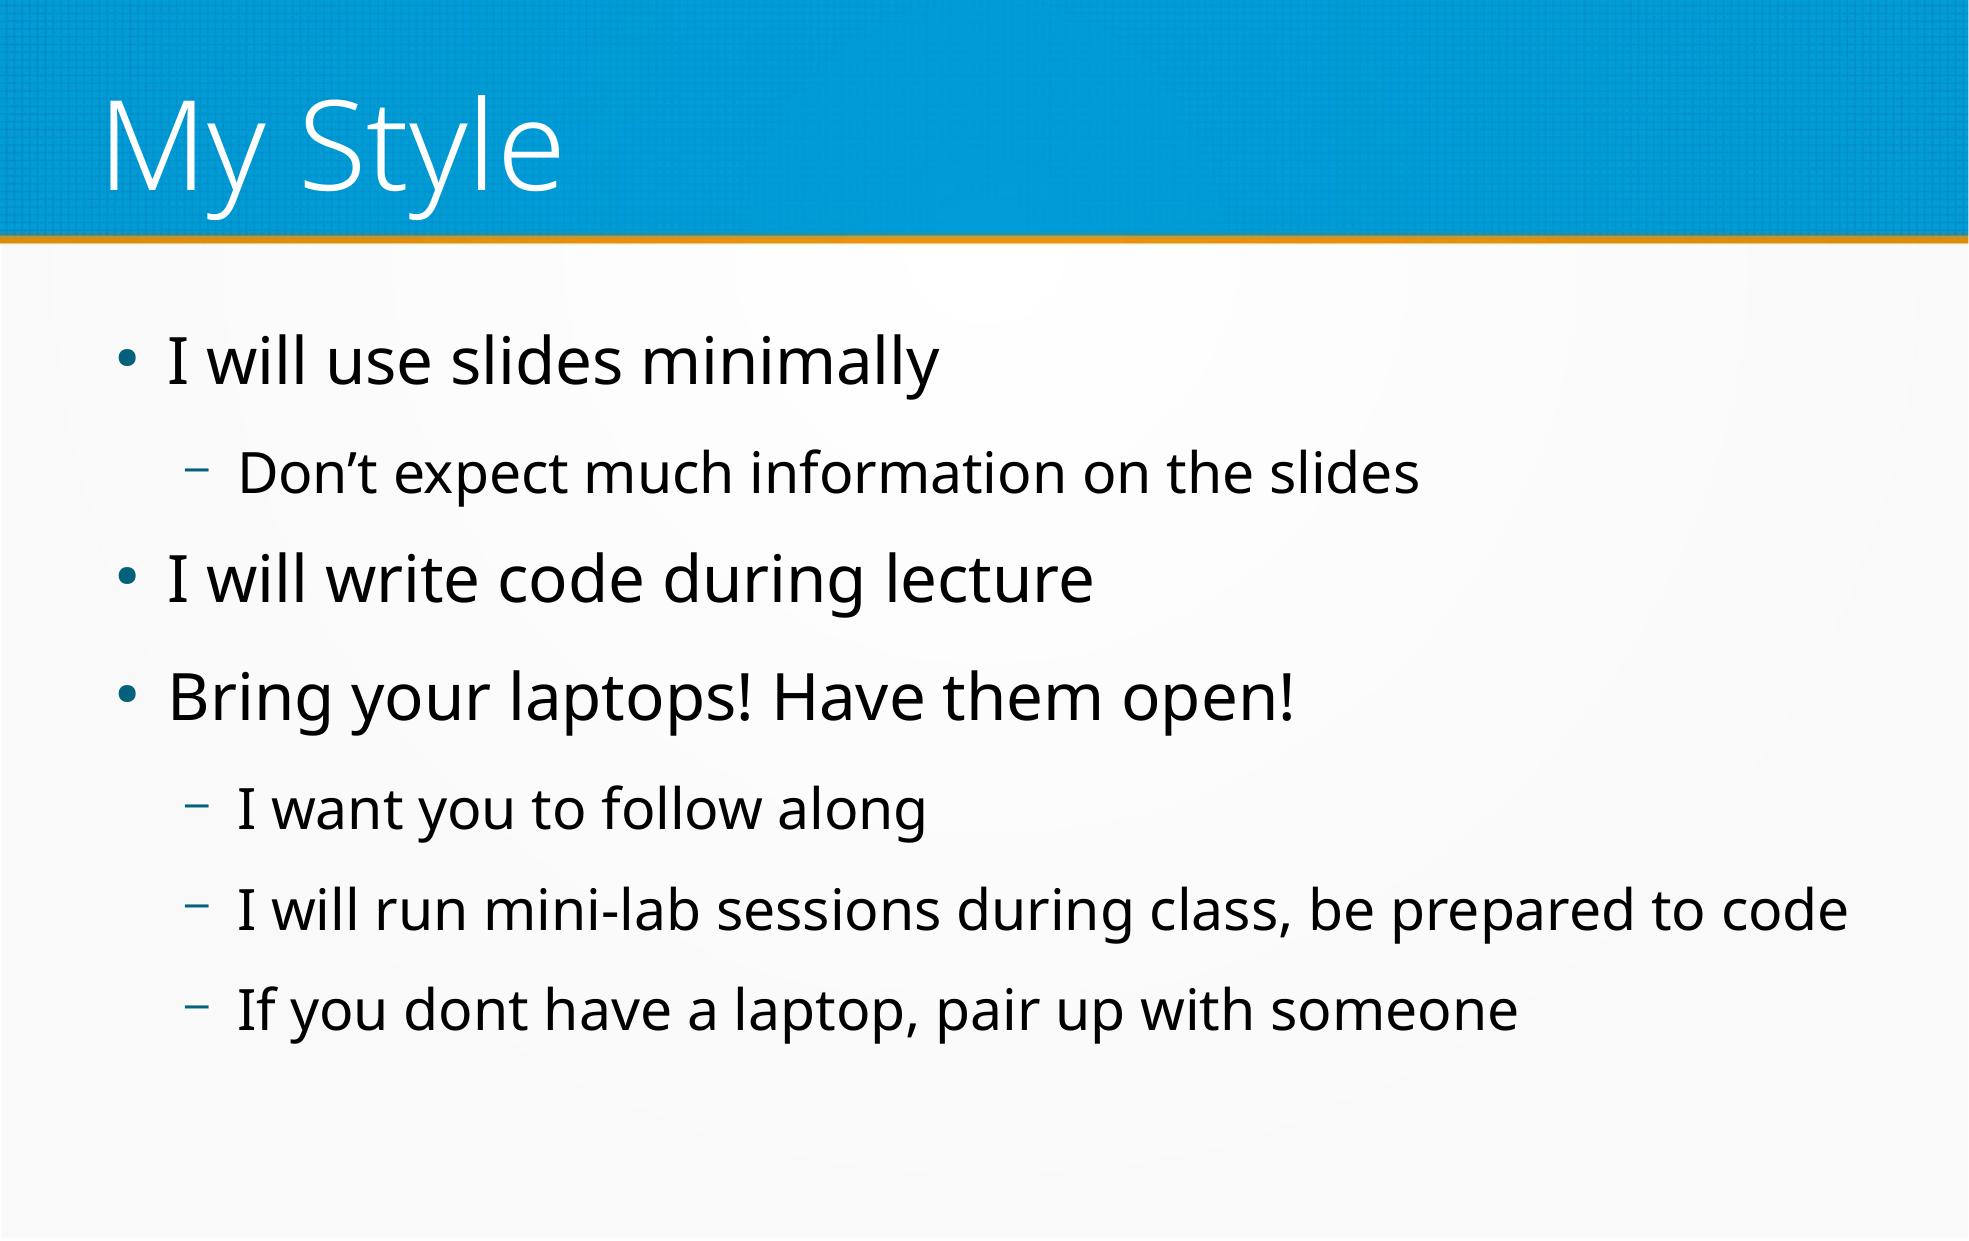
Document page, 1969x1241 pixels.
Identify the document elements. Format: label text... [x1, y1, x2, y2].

title My Style [98, 19, 1870, 227]
picture [0, 233, 1969, 1241]
list I will use slides minimally Don’t expect much information on the slides I will write code during lecture Bring your laptops! Have them open! I want you to follow along I will run mini-lab sessions during class, be prepared to code If you dont have a laptop, pair up with someone [98, 315, 1861, 1081]
